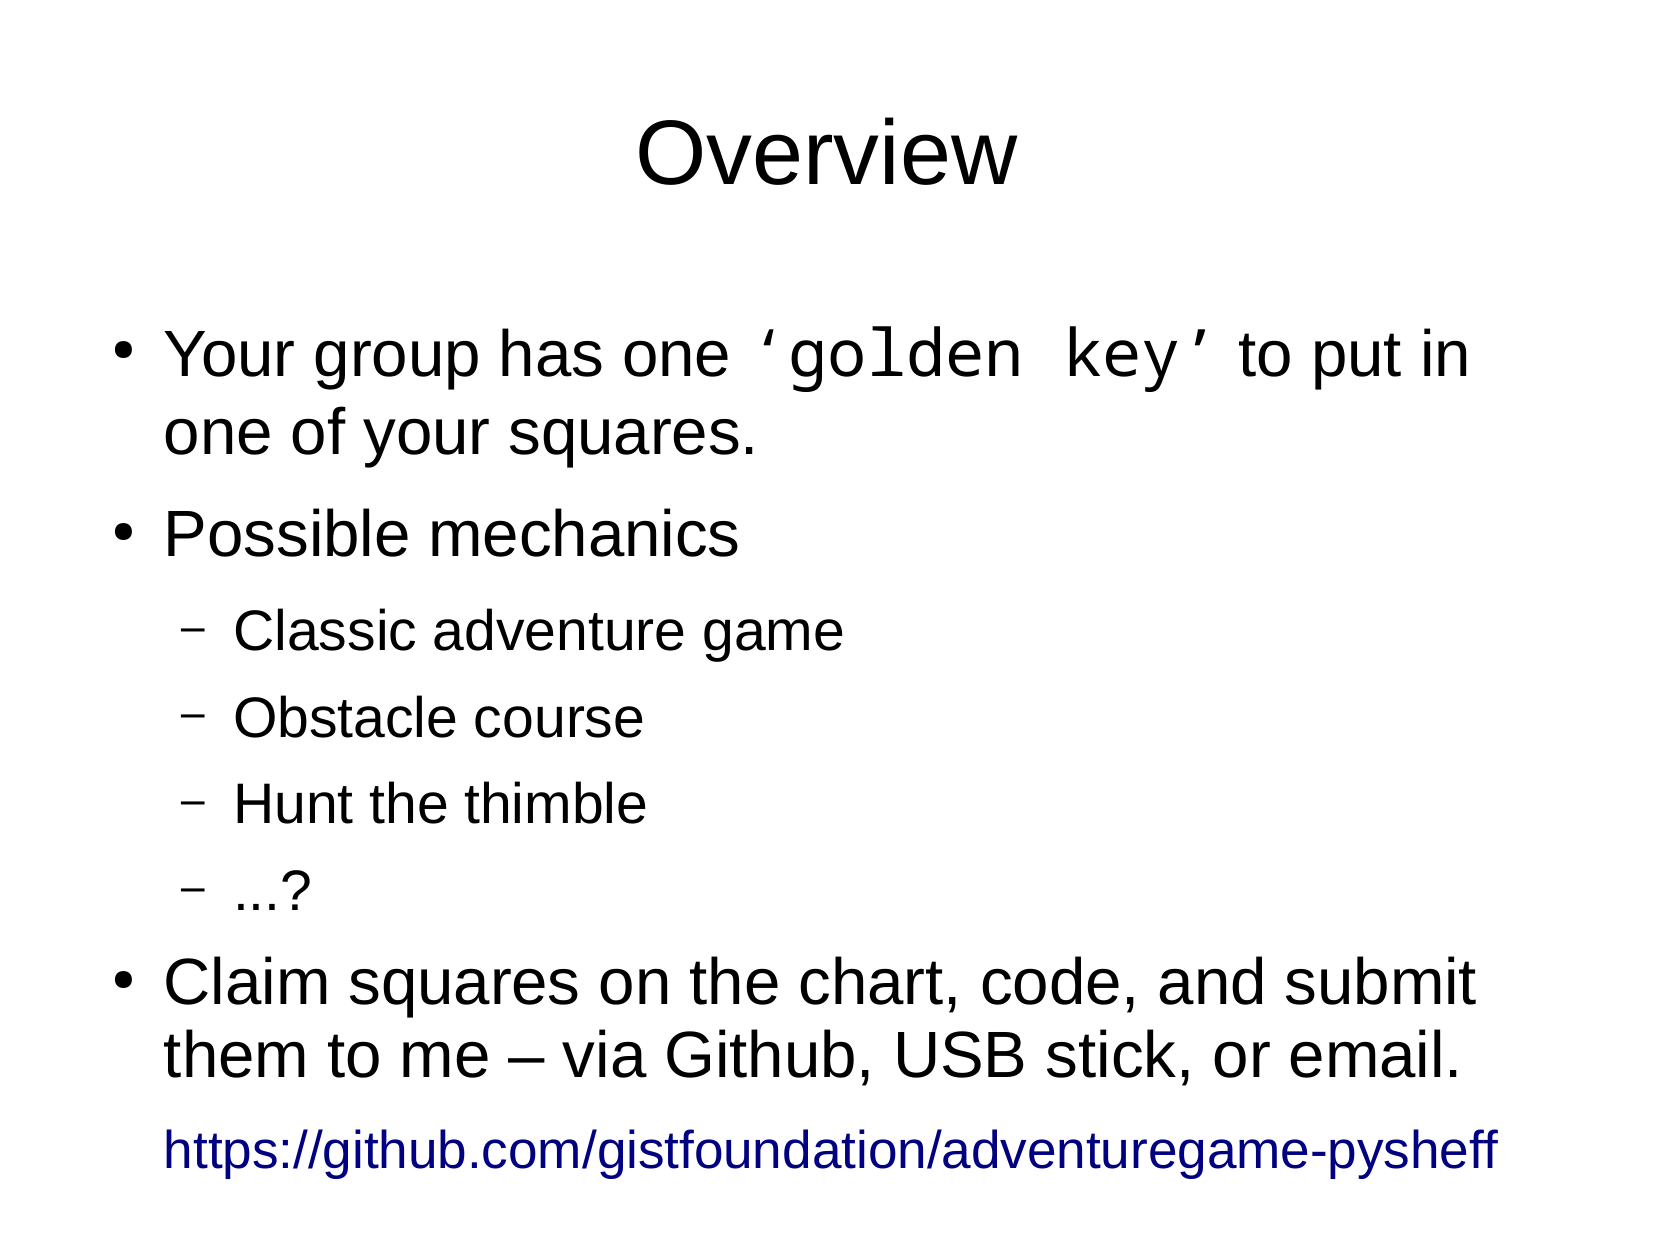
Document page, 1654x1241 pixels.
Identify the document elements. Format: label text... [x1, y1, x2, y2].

title Overview [82, 49, 1571, 257]
list Your group has one ‘golden key’ to put in one of your squares. Possible mechanics Classic adventure game Obstacle course Hunt the thimble ...? Claim squares on the chart, code, and submit them to me – via Github, USB stick, or email. https://github.com/gistfoundation/adventuregame-pysheff [94, 307, 1550, 1182]
